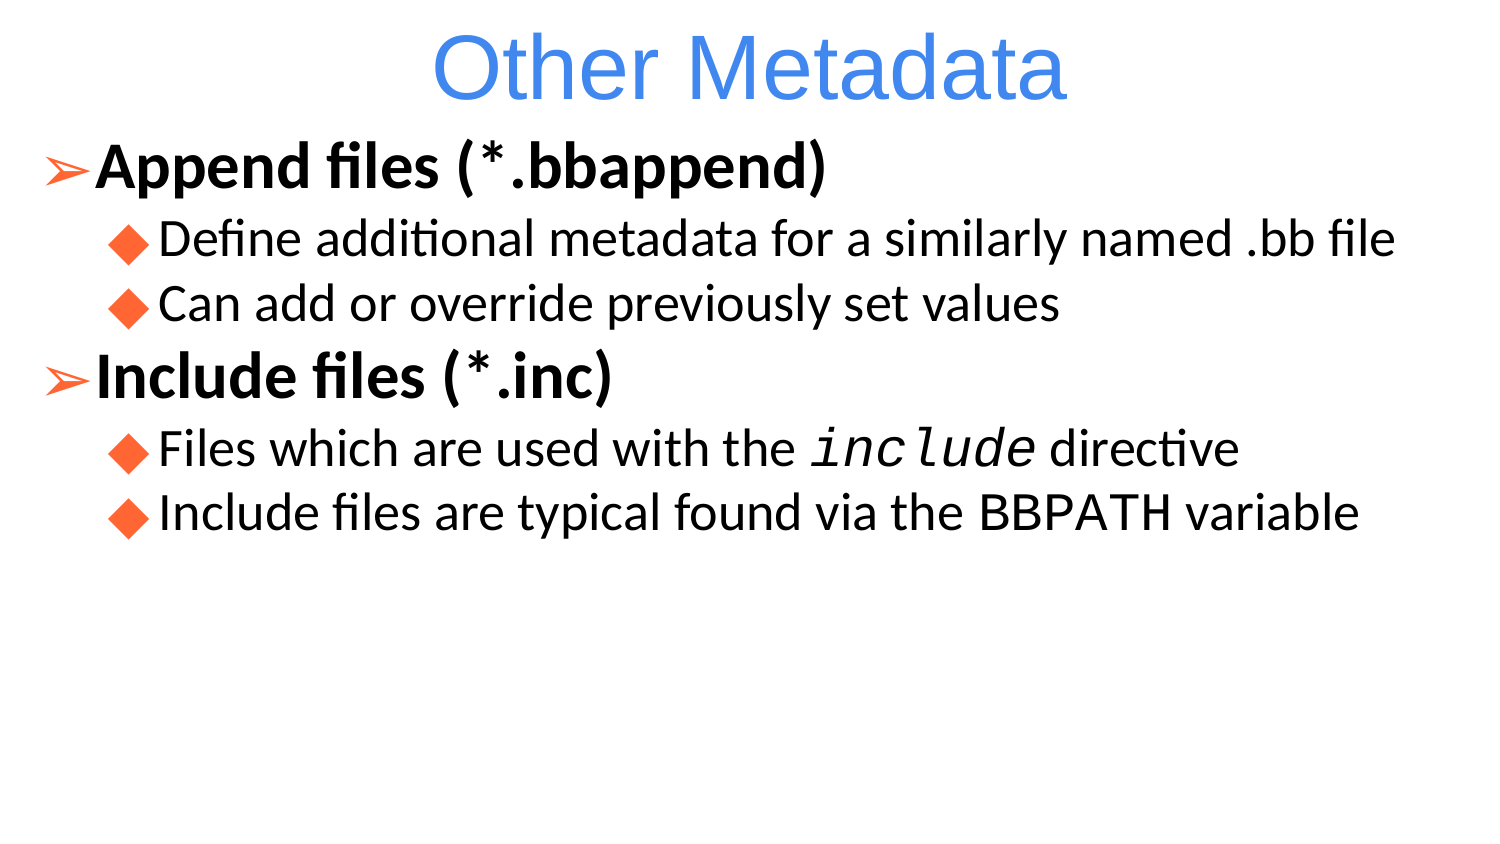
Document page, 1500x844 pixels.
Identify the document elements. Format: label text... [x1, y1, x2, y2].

text_box Other Metadata [75, 10, 1425, 115]
text_box Append files (*.bbappend) Define additional metadata for a similarly named .bb file Can add or override previously set values Include files (*.inc) Files which are used with the include directive Include files are typical found via the BBPATH variable [24, 114, 1485, 730]
